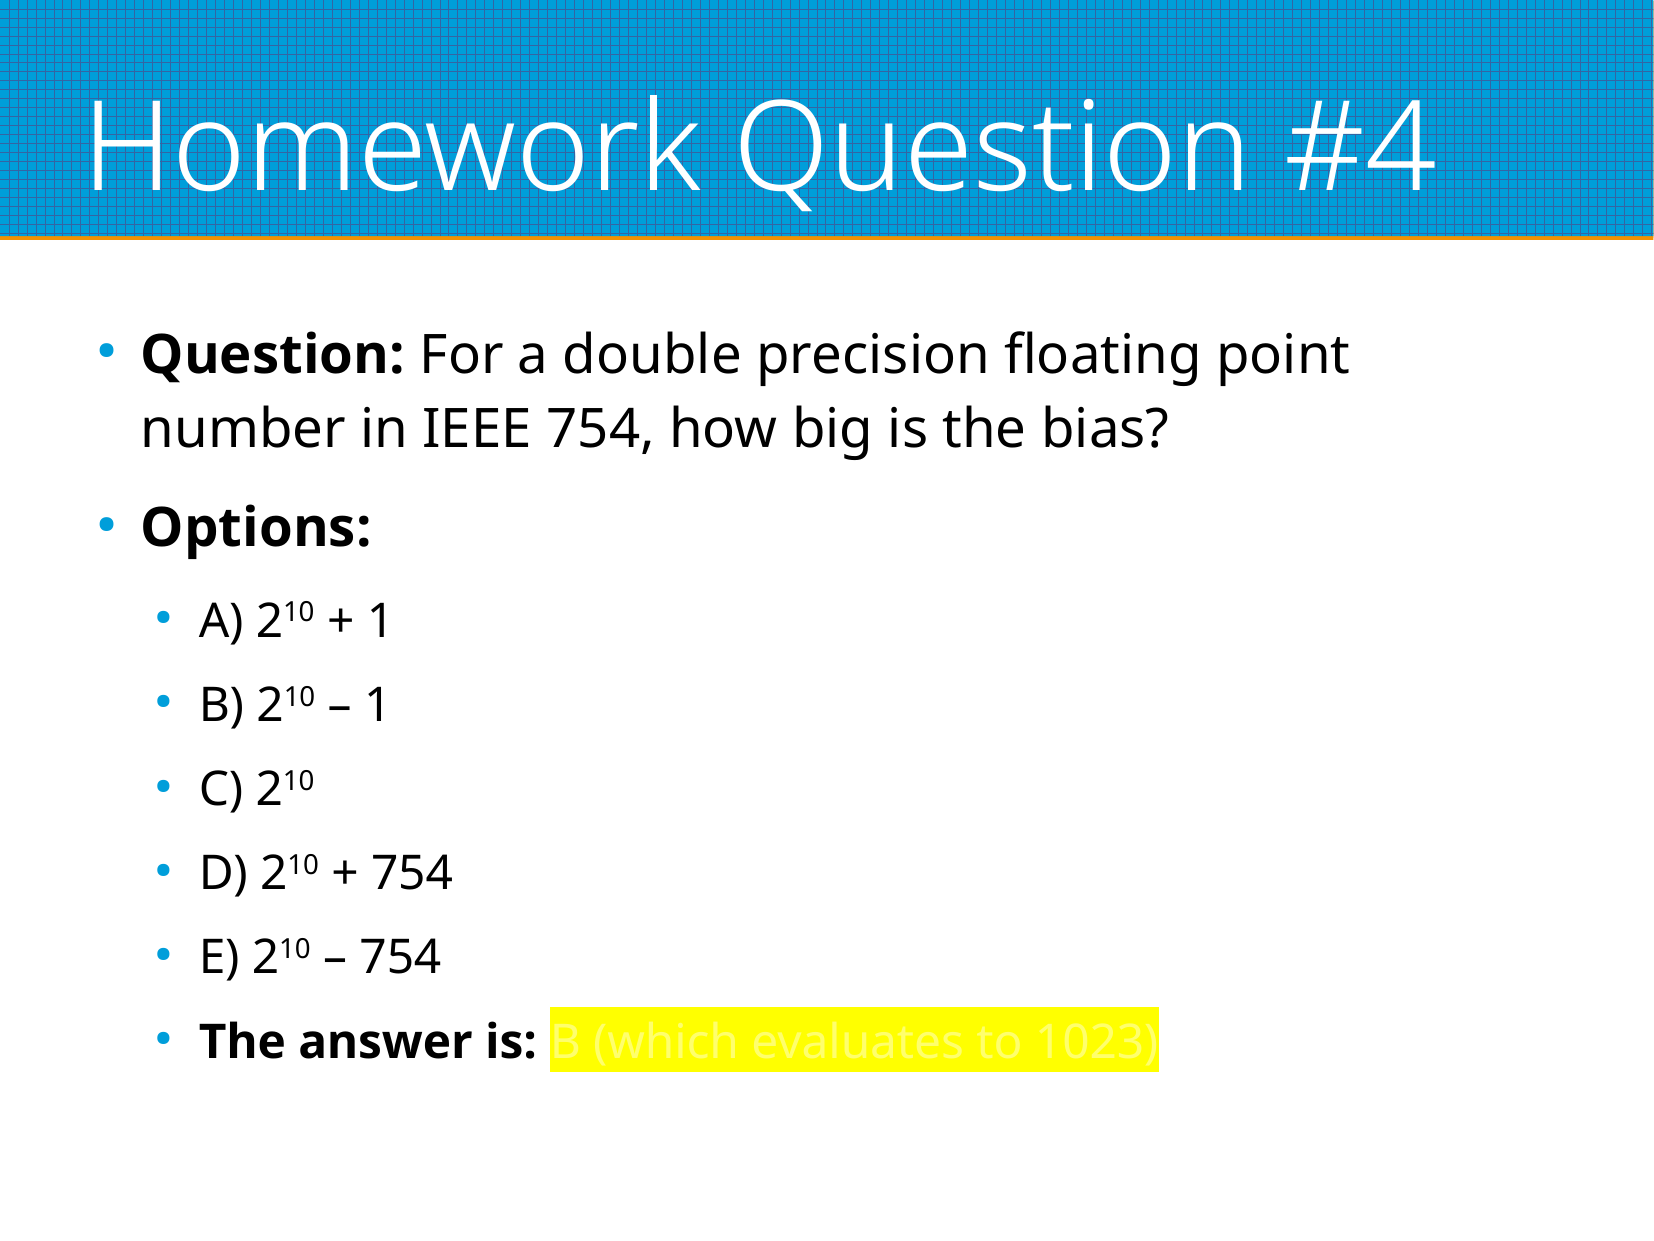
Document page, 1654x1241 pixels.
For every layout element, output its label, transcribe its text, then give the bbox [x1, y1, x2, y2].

list Question: For a double precision floating point number in IEEE 754, how big is the bias? Options: A) 210 + 1 B) 210 – 1 C) 210 D) 210 + 754 E) 210 – 754 The answer is: B (which evaluates to 1023) [82, 314, 1563, 1081]
title Homework Question #4 [82, 19, 1571, 227]
